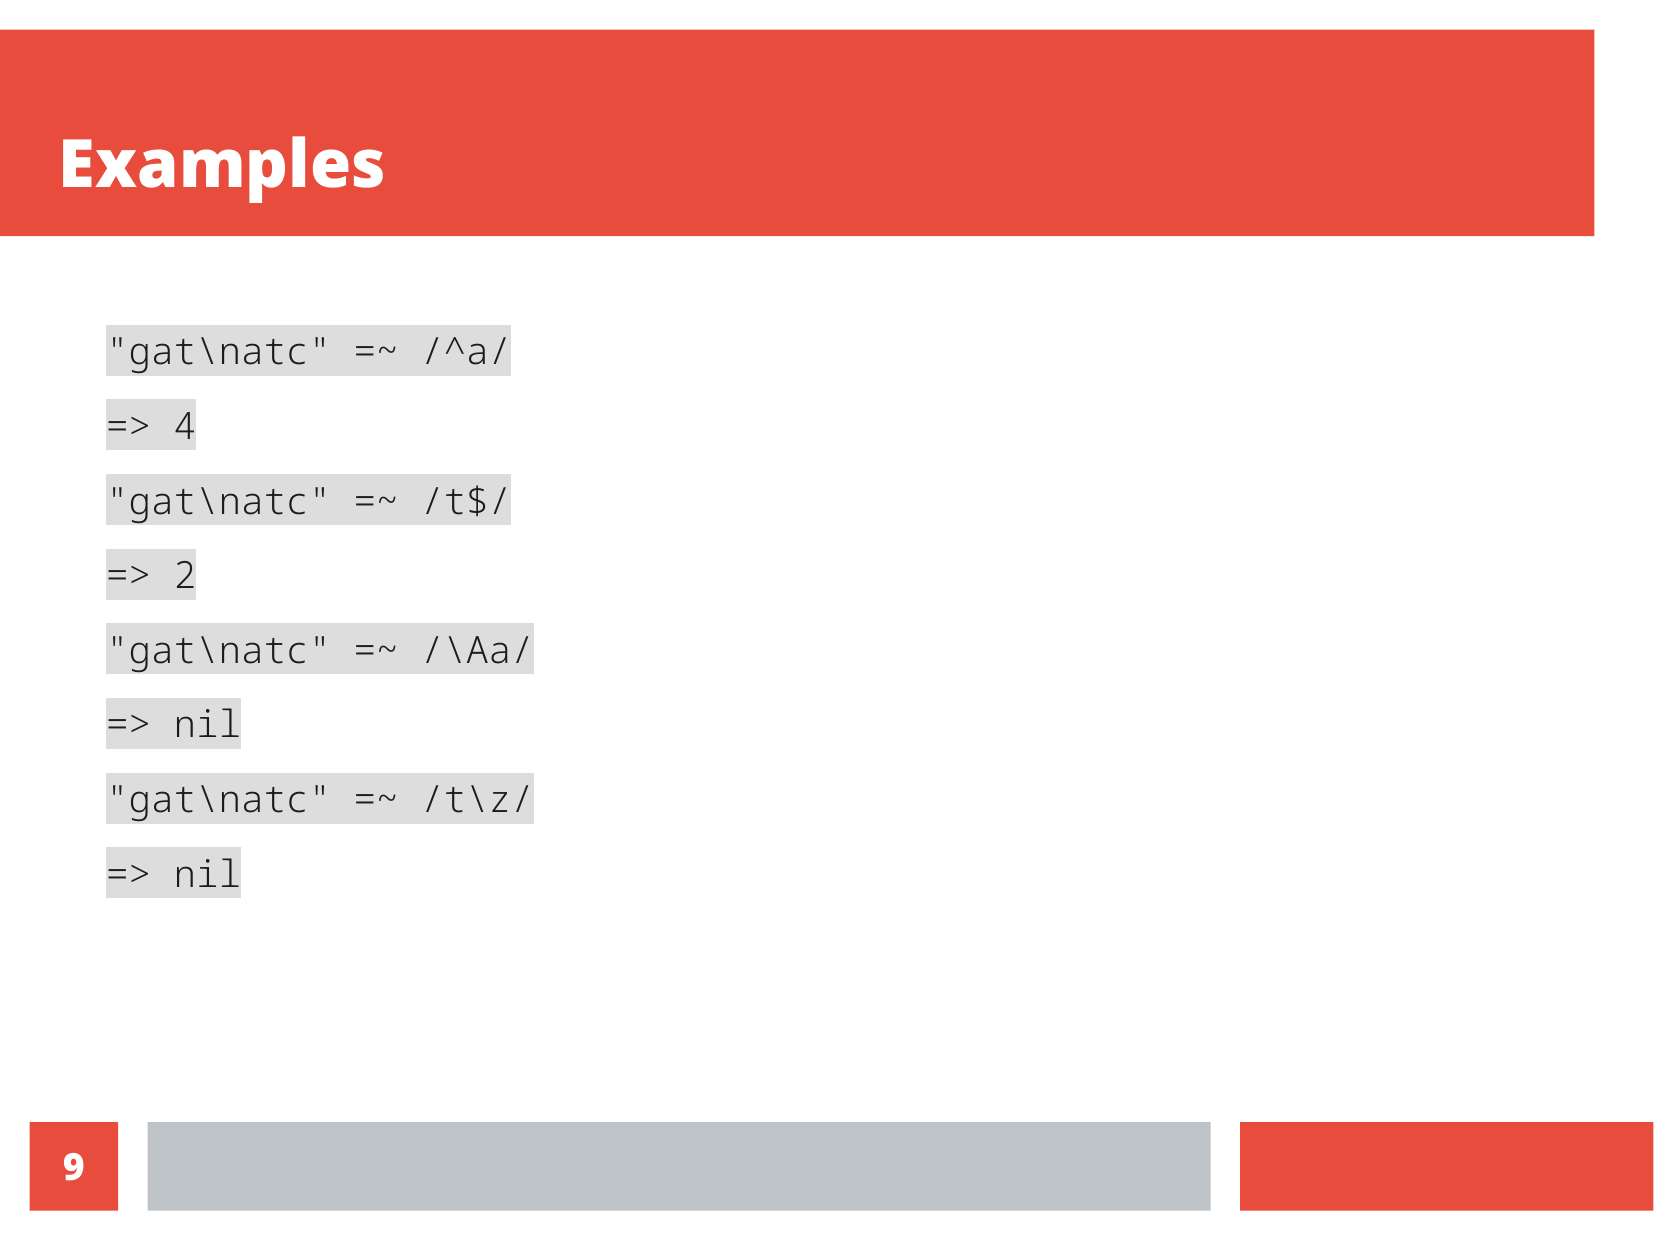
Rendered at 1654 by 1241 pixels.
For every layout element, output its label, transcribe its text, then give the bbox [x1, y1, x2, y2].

list "gat\natc" =~ /^a/ => 4 "gat\natc" =~ /t$/ => 2 "gat\natc" =~ /\Aa/ => nil "gat\natc" =~ /t\z/ => nil [59, 324, 1579, 1093]
title Examples [59, 59, 1595, 207]
